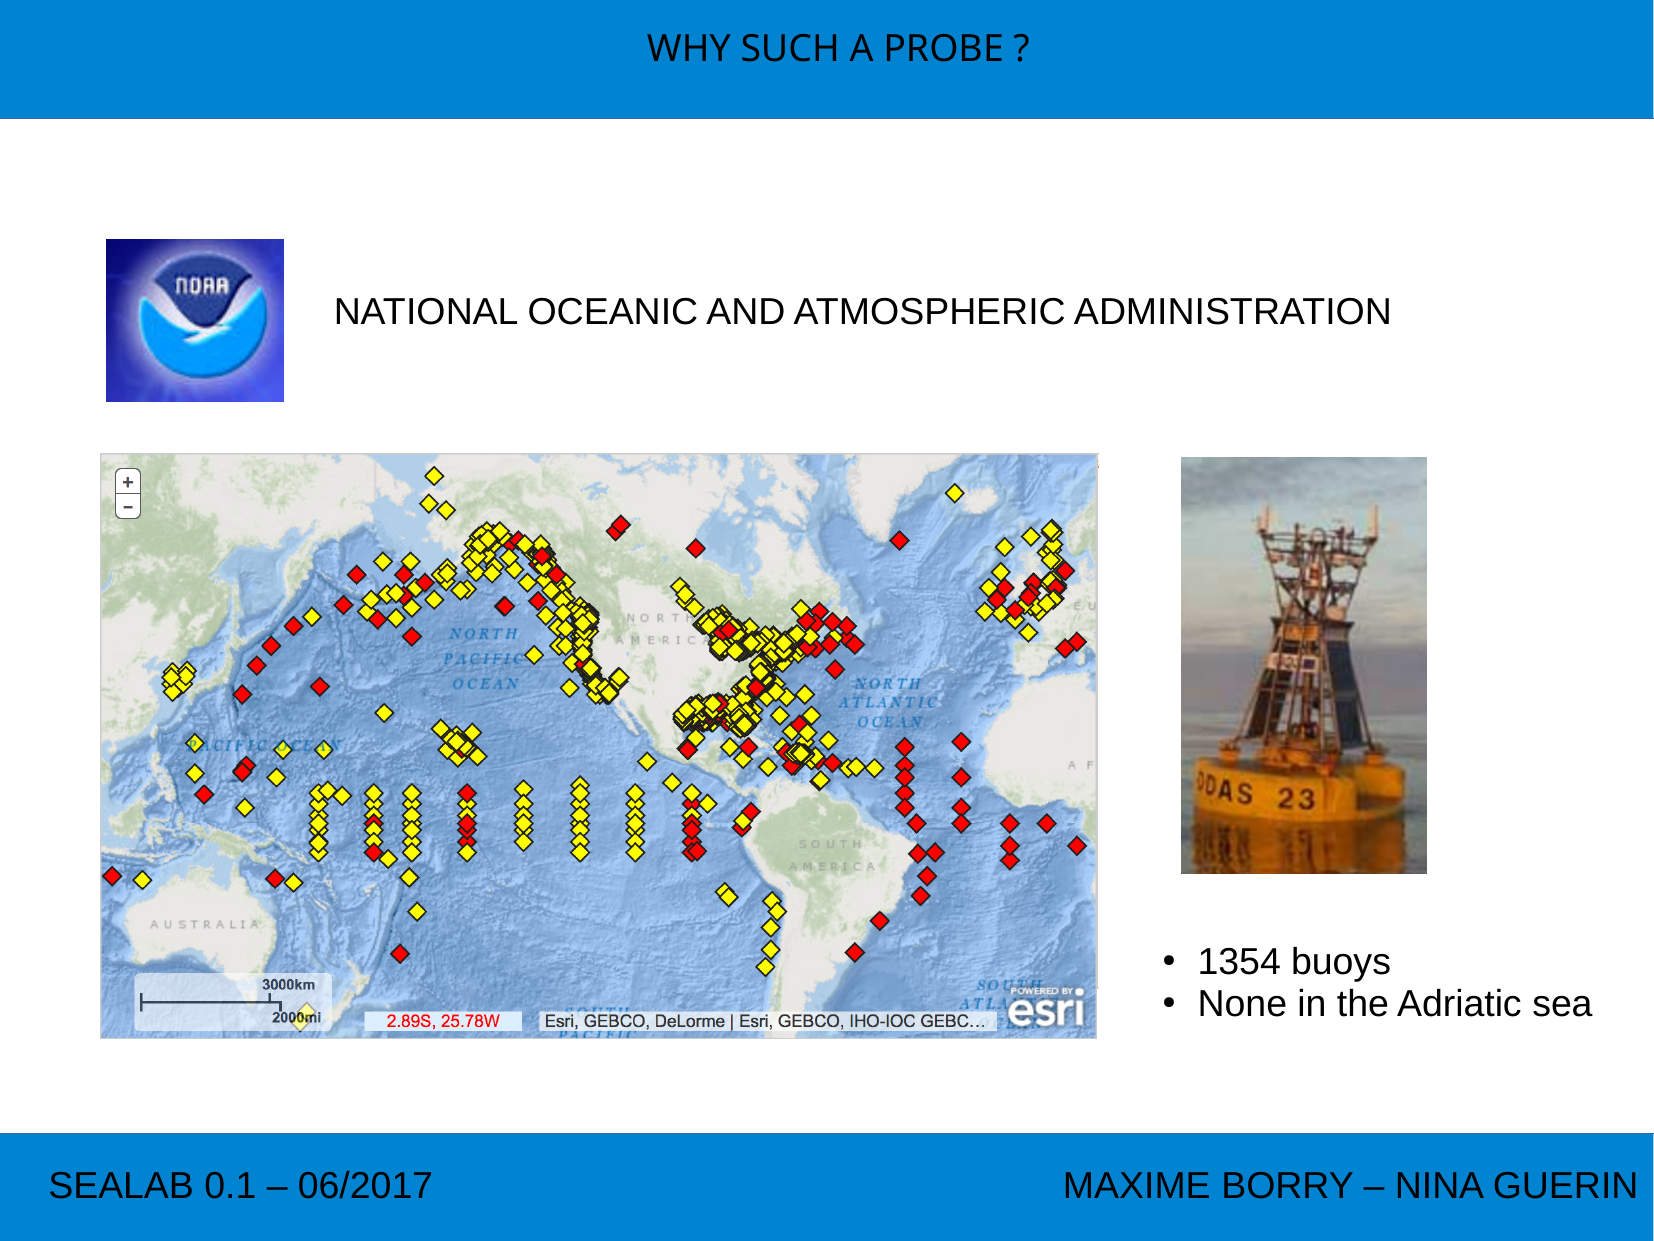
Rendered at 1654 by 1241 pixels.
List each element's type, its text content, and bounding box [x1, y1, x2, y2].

text_box MAXIME BORRY – NINA GUERIN [1048, 1157, 1654, 1215]
text_box SEALAB 0.1 – 06/2017 [33, 1157, 449, 1215]
text_box NATIONAL OCEANIC AND ATMOSPHERIC ADMINISTRATION [318, 283, 1408, 341]
text_box 1354 buoys None in the Adriatic sea [1147, 933, 1609, 1032]
picture [100, 453, 1099, 1040]
picture [106, 239, 284, 402]
text_box [0, 1133, 1654, 1241]
picture [1181, 457, 1427, 875]
text_box WHY SUCH A PROBE ? [0, 0, 1654, 119]
